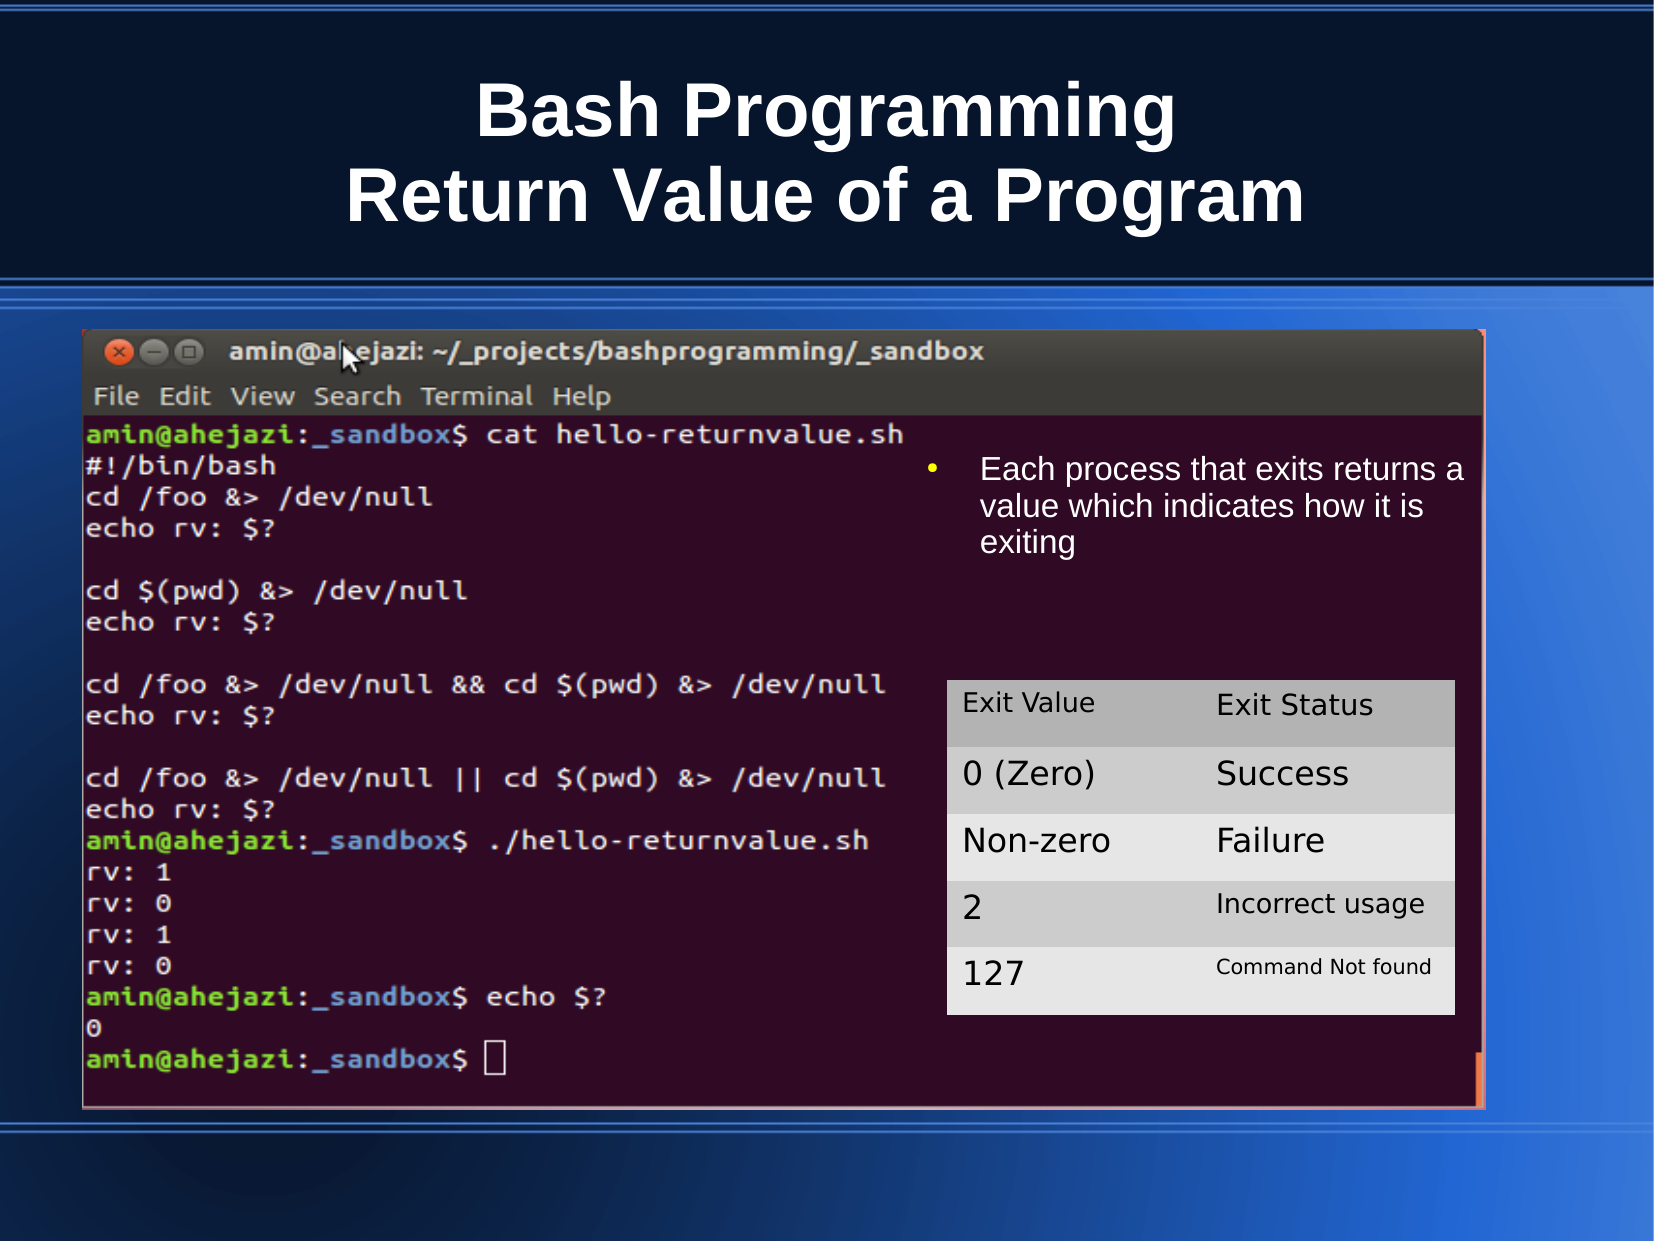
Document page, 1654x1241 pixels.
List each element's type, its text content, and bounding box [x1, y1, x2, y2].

list Each process that exits returns a value which indicates how it is exiting [908, 450, 1471, 631]
table_cell Incorrect usage [1201, 881, 1455, 947]
table_cell 0 (Zero) [947, 747, 1201, 814]
picture [0, 0, 1654, 1241]
table_header Exit Status [1201, 680, 1455, 747]
table_cell Command Not found [1201, 947, 1455, 1015]
table_cell Success [1201, 747, 1455, 814]
table_cell Non-zero [947, 814, 1201, 881]
title Bash Programming Return Value of a Program [82, 49, 1571, 257]
table_cell 2 [947, 881, 1201, 947]
table_cell 127 [947, 947, 1201, 1015]
table_header Exit Value [947, 680, 1201, 747]
table_cell Failure [1201, 814, 1455, 881]
